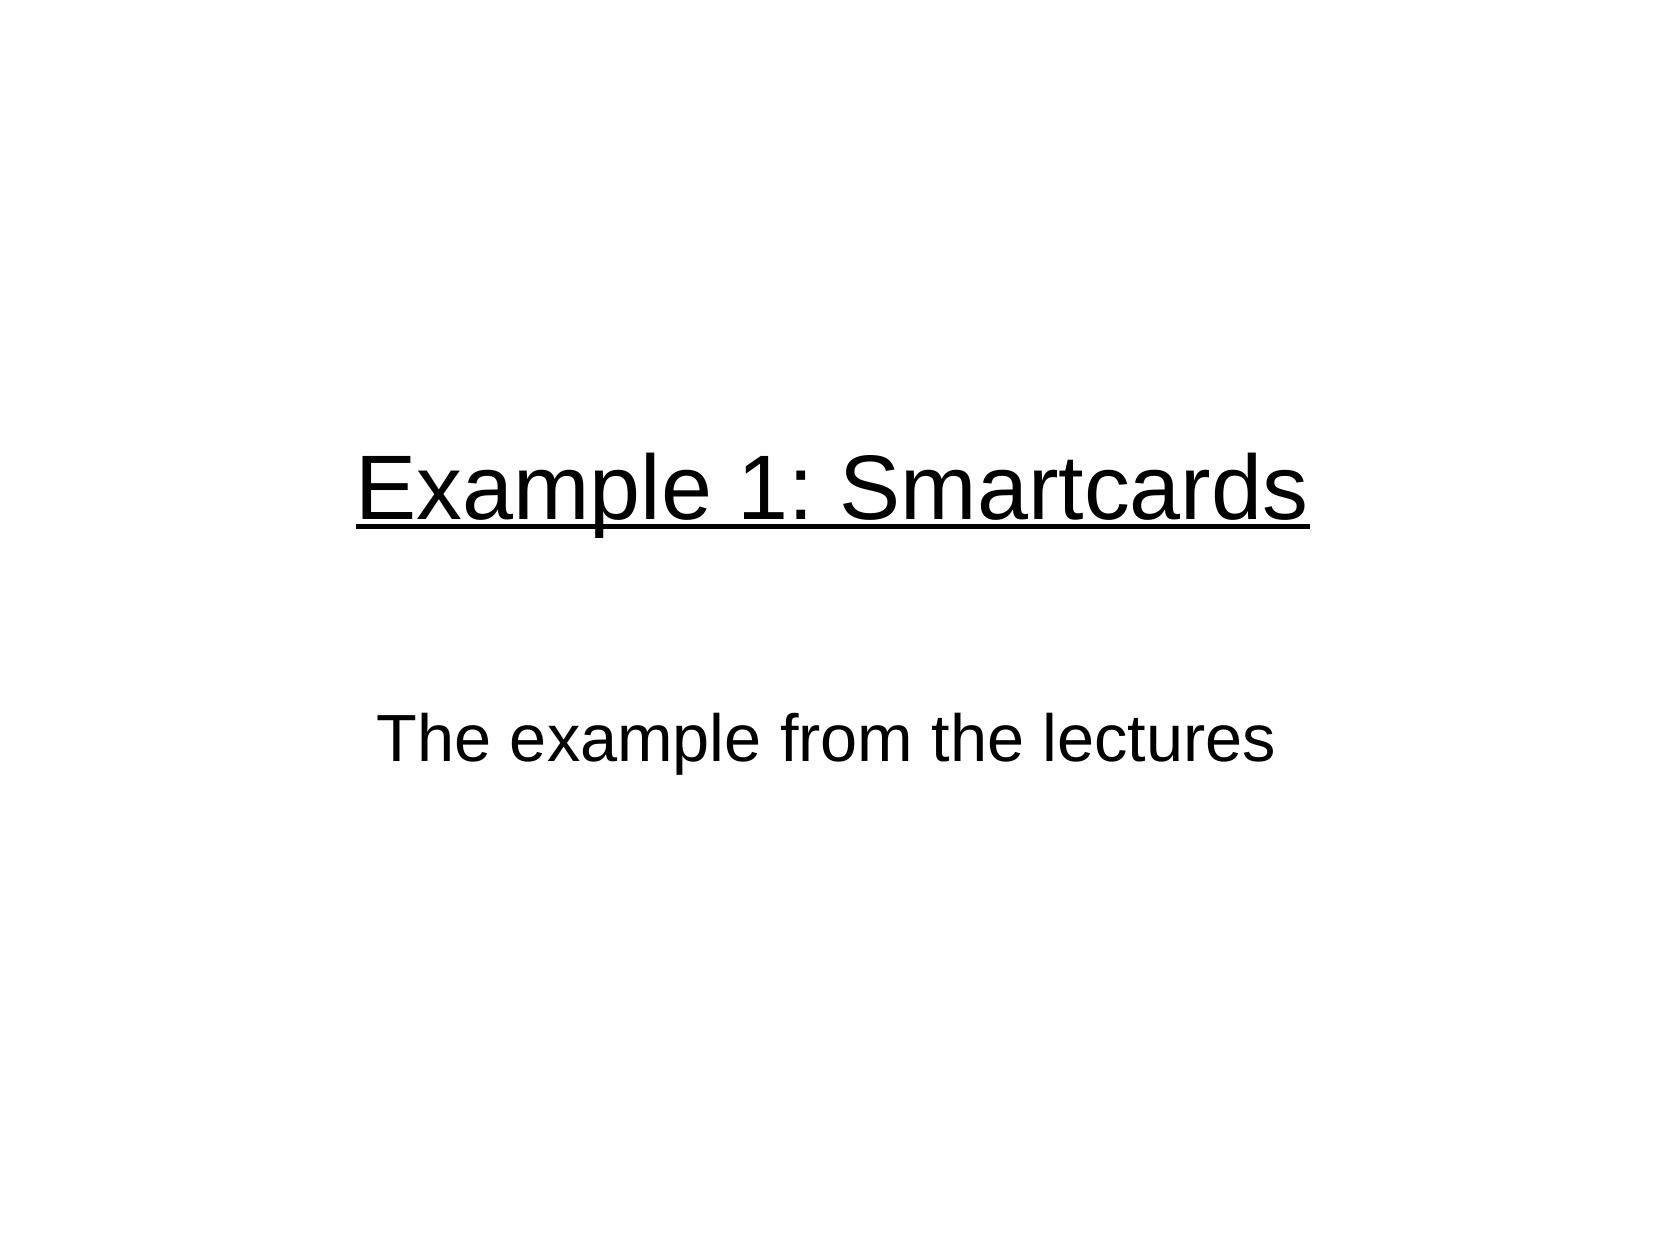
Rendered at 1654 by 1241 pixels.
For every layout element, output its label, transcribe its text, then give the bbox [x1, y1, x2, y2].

subtitle The example from the lectures [82, 649, 1571, 827]
title Example 1: Smartcards [88, 383, 1577, 591]
